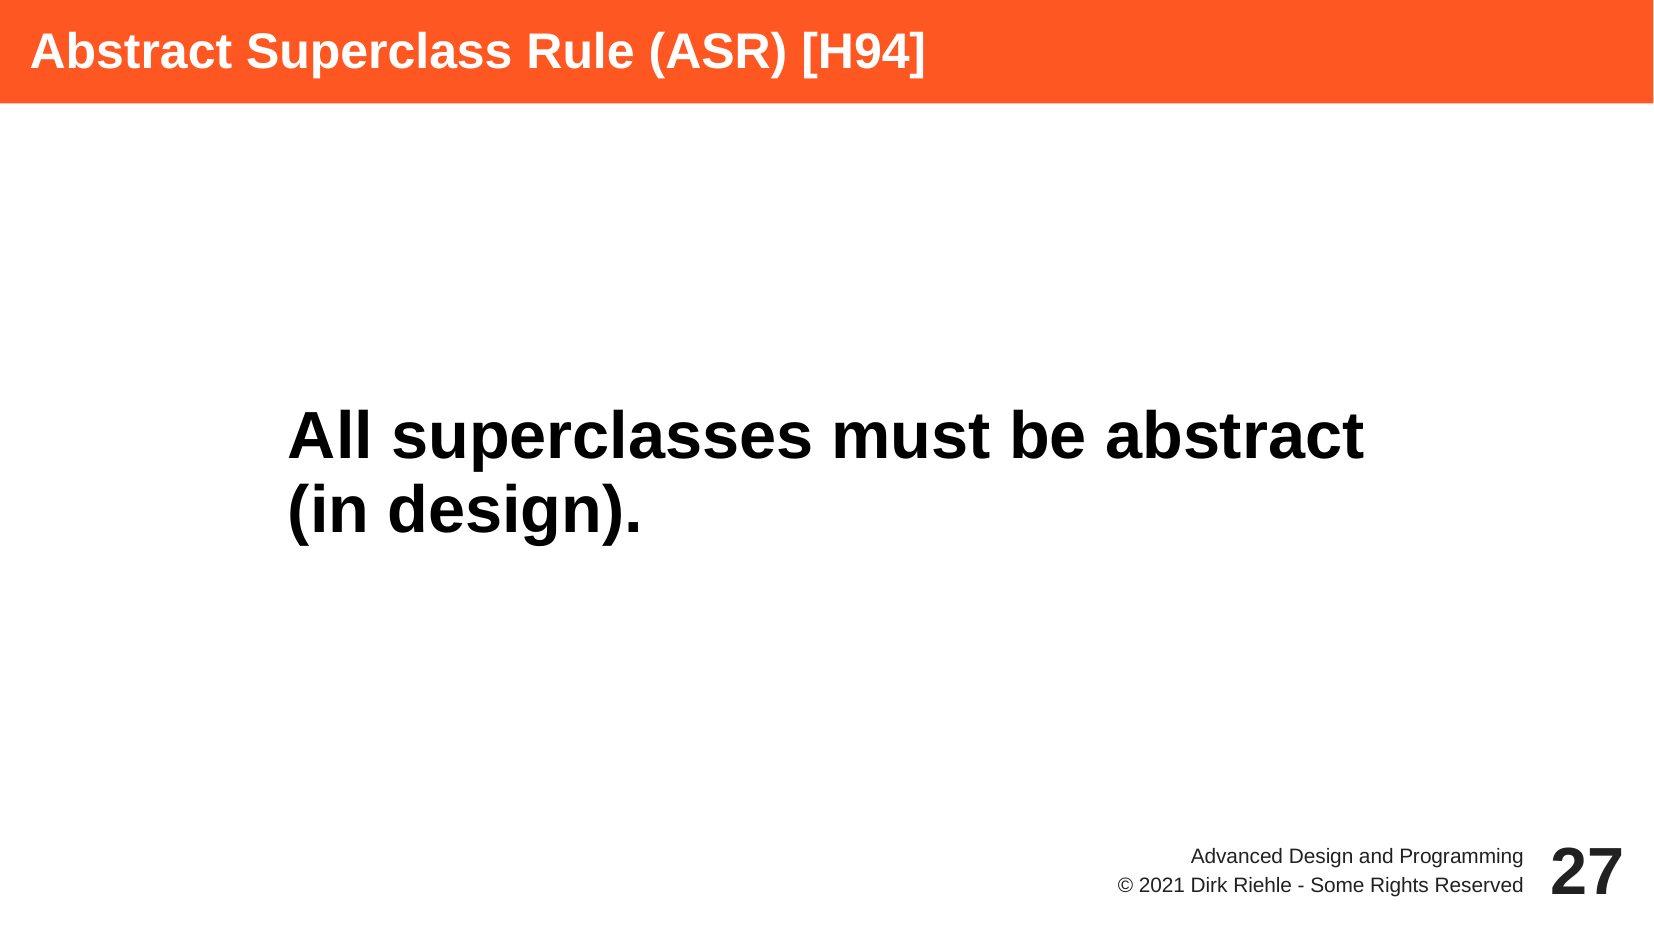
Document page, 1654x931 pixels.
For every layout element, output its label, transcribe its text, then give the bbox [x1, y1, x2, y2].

subtitle All superclasses must be abstract (in design). [29, 132, 1625, 813]
title Abstract Superclass Rule (ASR) [H94] [0, 0, 1654, 104]
